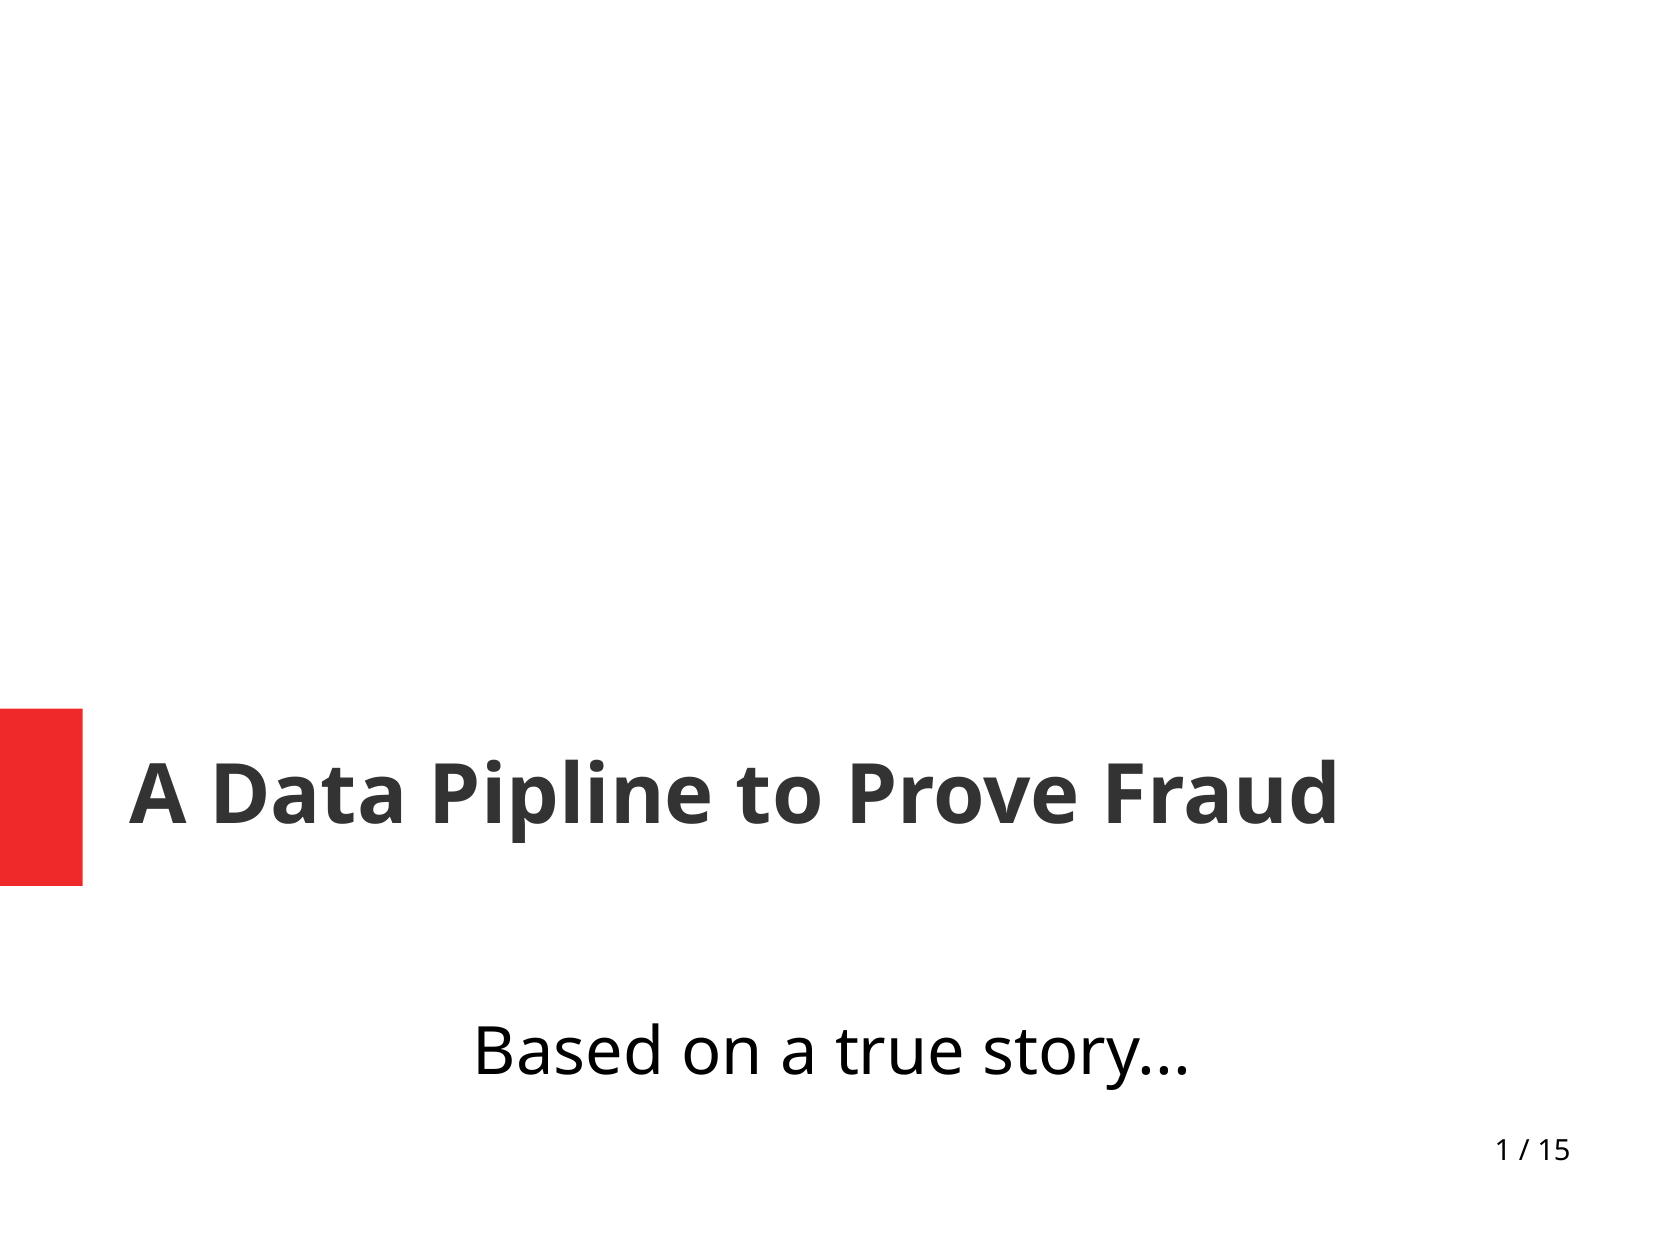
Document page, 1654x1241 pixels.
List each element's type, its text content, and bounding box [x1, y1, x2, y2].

subtitle Based on a true story... [129, 968, 1536, 1130]
title A Data Pipline to Prove Fraud [129, 673, 1536, 910]
